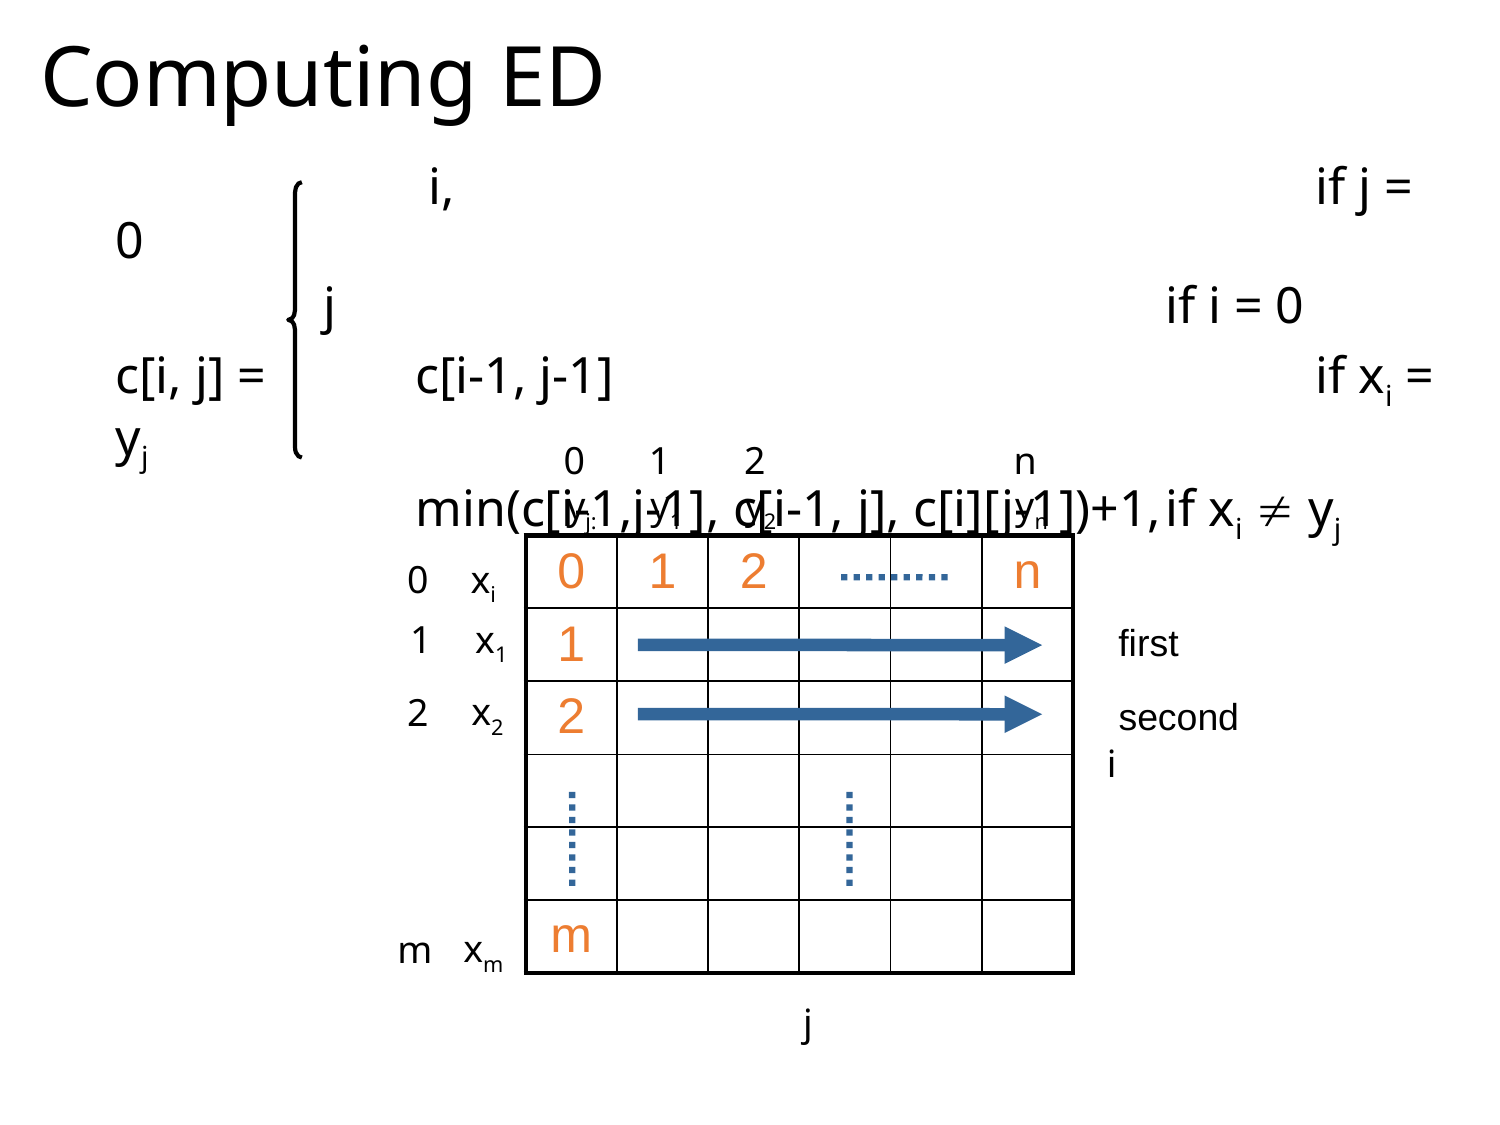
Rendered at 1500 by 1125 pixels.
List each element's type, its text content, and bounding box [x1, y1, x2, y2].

title Computing ED [25, 26, 1469, 138]
table_cell [618, 828, 707, 899]
table_cell [800, 721, 890, 754]
table_cell [800, 828, 890, 899]
table_header 1 [618, 538, 707, 607]
table_cell [891, 755, 981, 826]
text_box j [788, 991, 828, 1052]
table_cell [709, 901, 798, 971]
text_box 1 [395, 608, 447, 669]
table_cell [891, 828, 981, 899]
table_cell [983, 828, 1071, 899]
text_box i [1092, 732, 1132, 793]
table_cell [618, 901, 707, 971]
text_box y1 [635, 475, 697, 542]
table_cell [528, 755, 616, 826]
text_box 0 [392, 548, 444, 609]
table_cell [983, 682, 1071, 754]
text_box n [998, 429, 1052, 490]
table_header n [983, 538, 1071, 607]
table_cell [891, 609, 981, 638]
text_box xi [455, 548, 511, 615]
table_cell [891, 652, 981, 680]
text_box x1 [460, 608, 523, 675]
table_cell [709, 828, 798, 899]
text_box x2 [456, 681, 519, 747]
table_cell [709, 609, 798, 638]
table_cell [891, 721, 981, 754]
text_box 2 [729, 429, 781, 490]
table_cell [891, 901, 981, 971]
table_header 0 [528, 538, 616, 607]
table_cell [709, 652, 798, 680]
text_box 0 [548, 429, 600, 490]
table_cell [800, 652, 890, 680]
table_cell [618, 755, 707, 826]
table_cell [983, 609, 1071, 680]
text_box yj: [551, 475, 612, 542]
table_cell [709, 682, 798, 707]
table_cell [618, 609, 707, 680]
table_cell 2 [528, 682, 616, 754]
text_box yn [1000, 475, 1063, 542]
table_cell [983, 755, 1071, 826]
table_cell [709, 755, 798, 826]
table_cell [983, 901, 1071, 971]
table_cell 1 [528, 609, 616, 680]
list i, if j = 0 j if i = 0 c[i, j] = c[i-1, j-1] if xi = yj min(c[i-1,j-1], c[i-1, j], c[i][j-1])+1, if xi  yj [25, 154, 1469, 1014]
table_cell [528, 828, 616, 899]
text_box m [382, 918, 448, 979]
table_cell [800, 755, 890, 826]
text_box xm [448, 918, 519, 984]
table_cell [800, 901, 890, 971]
text_box y2 [729, 475, 792, 542]
text_box 2 [392, 681, 444, 742]
table_cell [709, 721, 798, 754]
table_cell m [528, 901, 616, 971]
table_cell [800, 682, 890, 707]
table_cell [891, 682, 981, 707]
table_header [891, 538, 981, 607]
table_cell [800, 609, 890, 638]
table_header 2 [709, 538, 798, 607]
text_box first [1103, 611, 1194, 672]
table_header [800, 538, 890, 607]
text_box second [1103, 685, 1254, 746]
text_box 1 [634, 429, 686, 490]
table_cell [618, 682, 707, 754]
